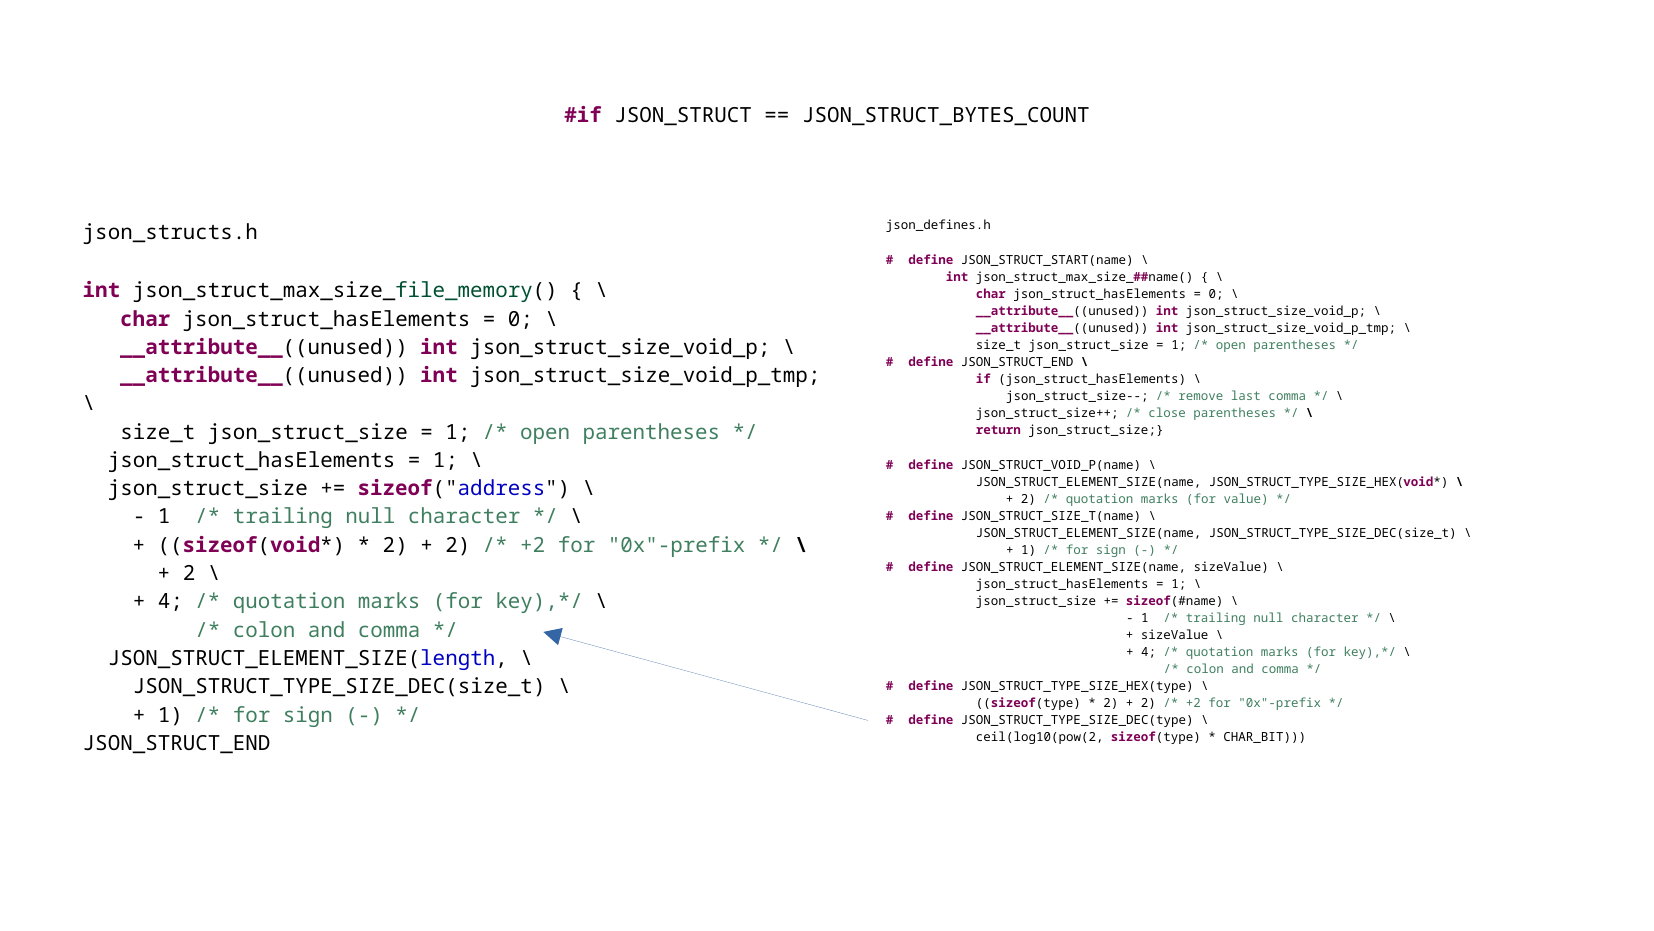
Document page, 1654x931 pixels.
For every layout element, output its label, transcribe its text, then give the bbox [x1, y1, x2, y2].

title #if JSON_STRUCT == JSON_STRUCT_BYTES_COUNT [82, 37, 1571, 193]
list json_structs.h int json_struct_max_size_file_memory() { \ char json_struct_hasElements = 0; \ __attribute__((unused)) int json_struct_size_void_p; \ __attribute__((unused)) int json_struct_size_void_p_tmp; \ size_t json_struct_size = 1; /* open parentheses */ json_struct_hasElements = 1; \ json_struct_size += sizeof("address") \ - 1 /* trailing null character */ \ + ((sizeof(void*) * 2) + 2) /* +2 for "0x"-prefix */ \ + 2 \ + 4; /* quotation marks (for key),*/ \ /* colon and comma */ JSON_STRUCT_ELEMENT_SIZE(length, \ JSON_STRUCT_TYPE_SIZE_DEC(size_t) \ + 1) /* for sign (-) */ JSON_STRUCT_END [82, 217, 827, 758]
list json_defines.h # define JSON_STRUCT_START(name) \ int json_struct_max_size_##name() { \ char json_struct_hasElements = 0; \ __attribute__((unused)) int json_struct_size_void_p; \ __attribute__((unused)) int json_struct_size_void_p_tmp; \ size_t json_struct_size = 1; /* open parentheses */ # define JSON_STRUCT_END \ if (json_struct_hasElements) \ json_struct_size--; /* remove last comma */ \ json_struct_size++; /* close parentheses */ \ return json_struct_size;} # define JSON_STRUCT_VOID_P(name) \ JSON_STRUCT_ELEMENT_SIZE(name, JSON_STRUCT_TYPE_SIZE_HEX(void*) \ + 2) /* quotation marks (for value) */ # define JSON_STRUCT_SIZE_T(name) \ JSON_STRUCT_ELEMENT_SIZE(name, JSON_STRUCT_TYPE_SIZE_DEC(size_t) \ + 1) /* for sign (-) */ # define JSON_STRUCT_ELEMENT_SIZE(name, sizeValue) \ json_struct_hasElements = 1; \ json_struct_size += sizeof(#name) \ - 1 /* trailing null character */ \ + sizeValue \ + 4; /* quotation marks (for key),*/ \ /* colon and comma */ # define JSON_STRUCT_TYPE_SIZE_HEX(type) \ ((sizeof(type) * 2) + 2) /* +2 for "0x"-prefix */ # define JSON_STRUCT_TYPE_SIZE_DEC(type) \ ceil(log10(pow(2, sizeof(type) * CHAR_BIT))) [885, 216, 1571, 756]
